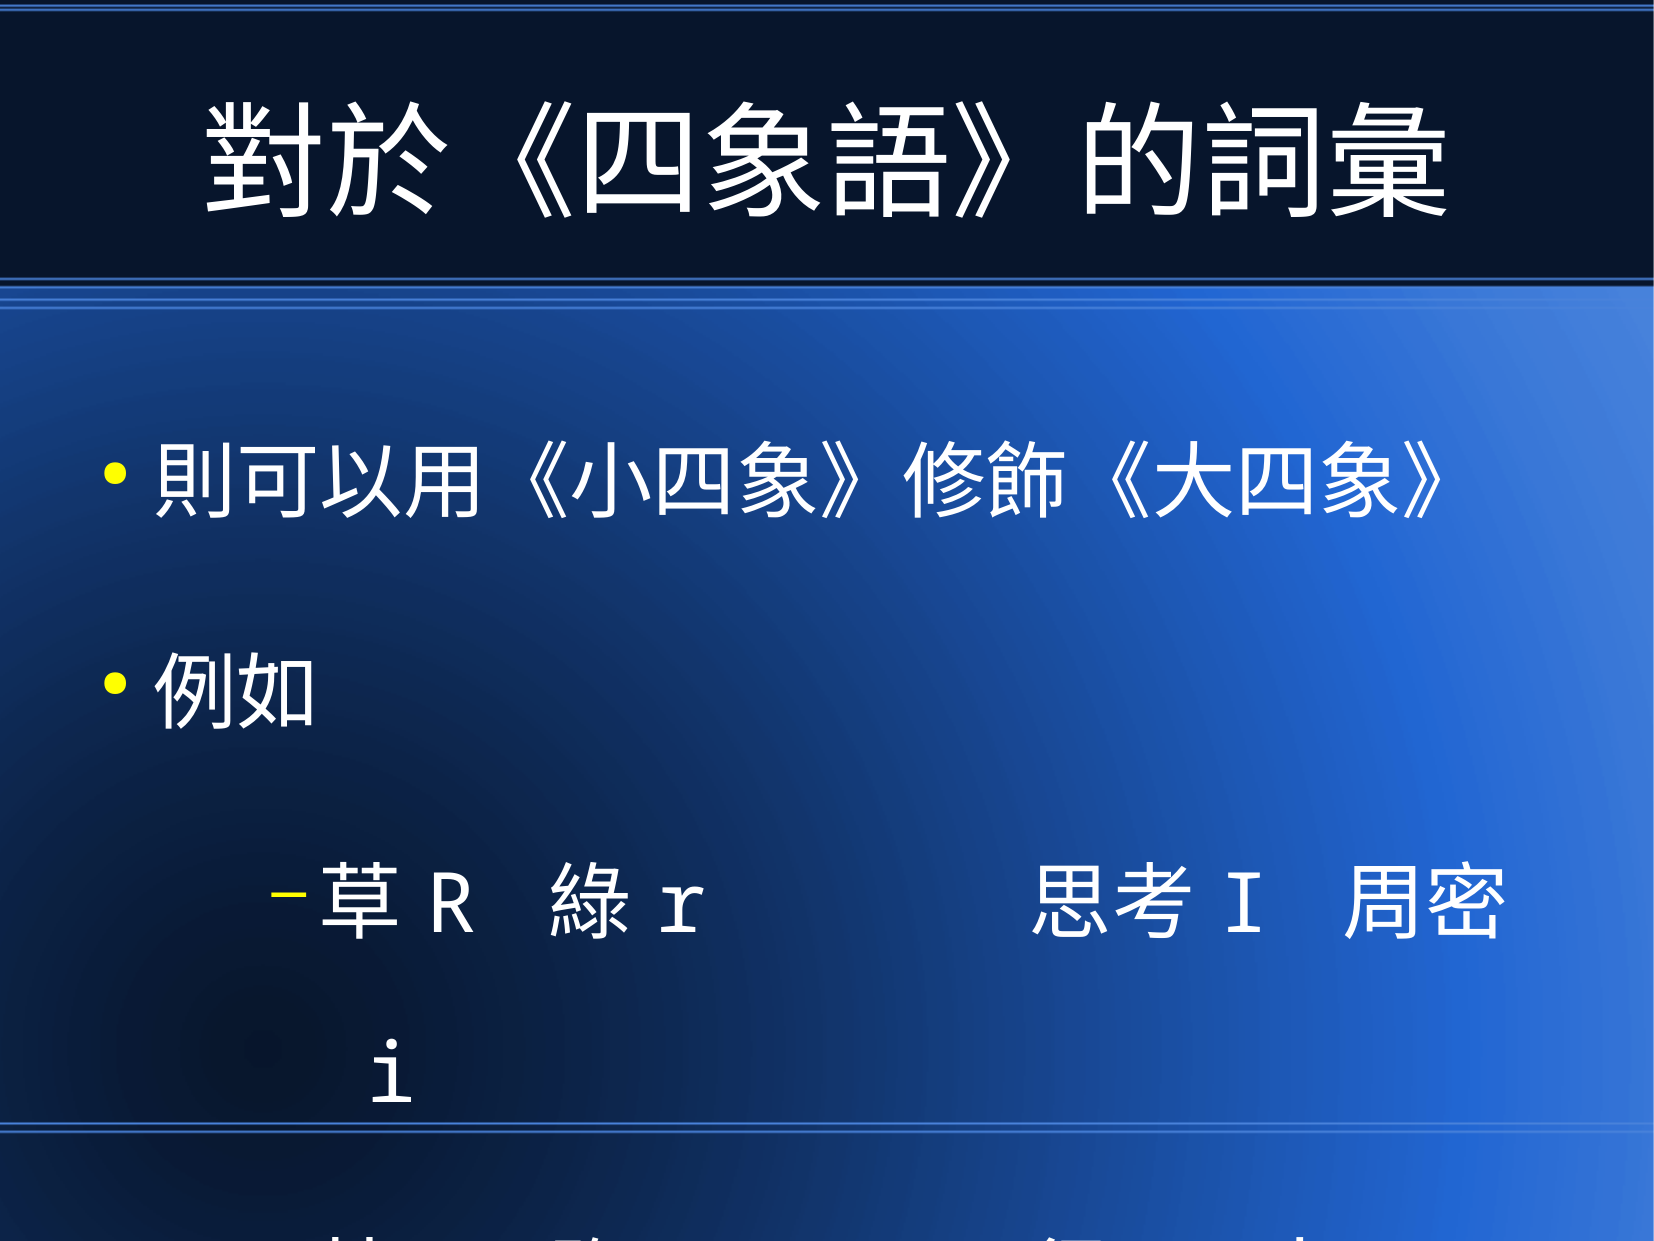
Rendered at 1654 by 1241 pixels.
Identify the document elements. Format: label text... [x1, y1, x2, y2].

picture [0, 0, 1654, 1241]
title 對於《四象語》的詞彙 [82, 49, 1571, 257]
list 則可以用《小四象》修飾《大四象》 例如 草R 綠r 思考I 周密i 快v 跑V 很h 大H [82, 355, 1571, 1241]
